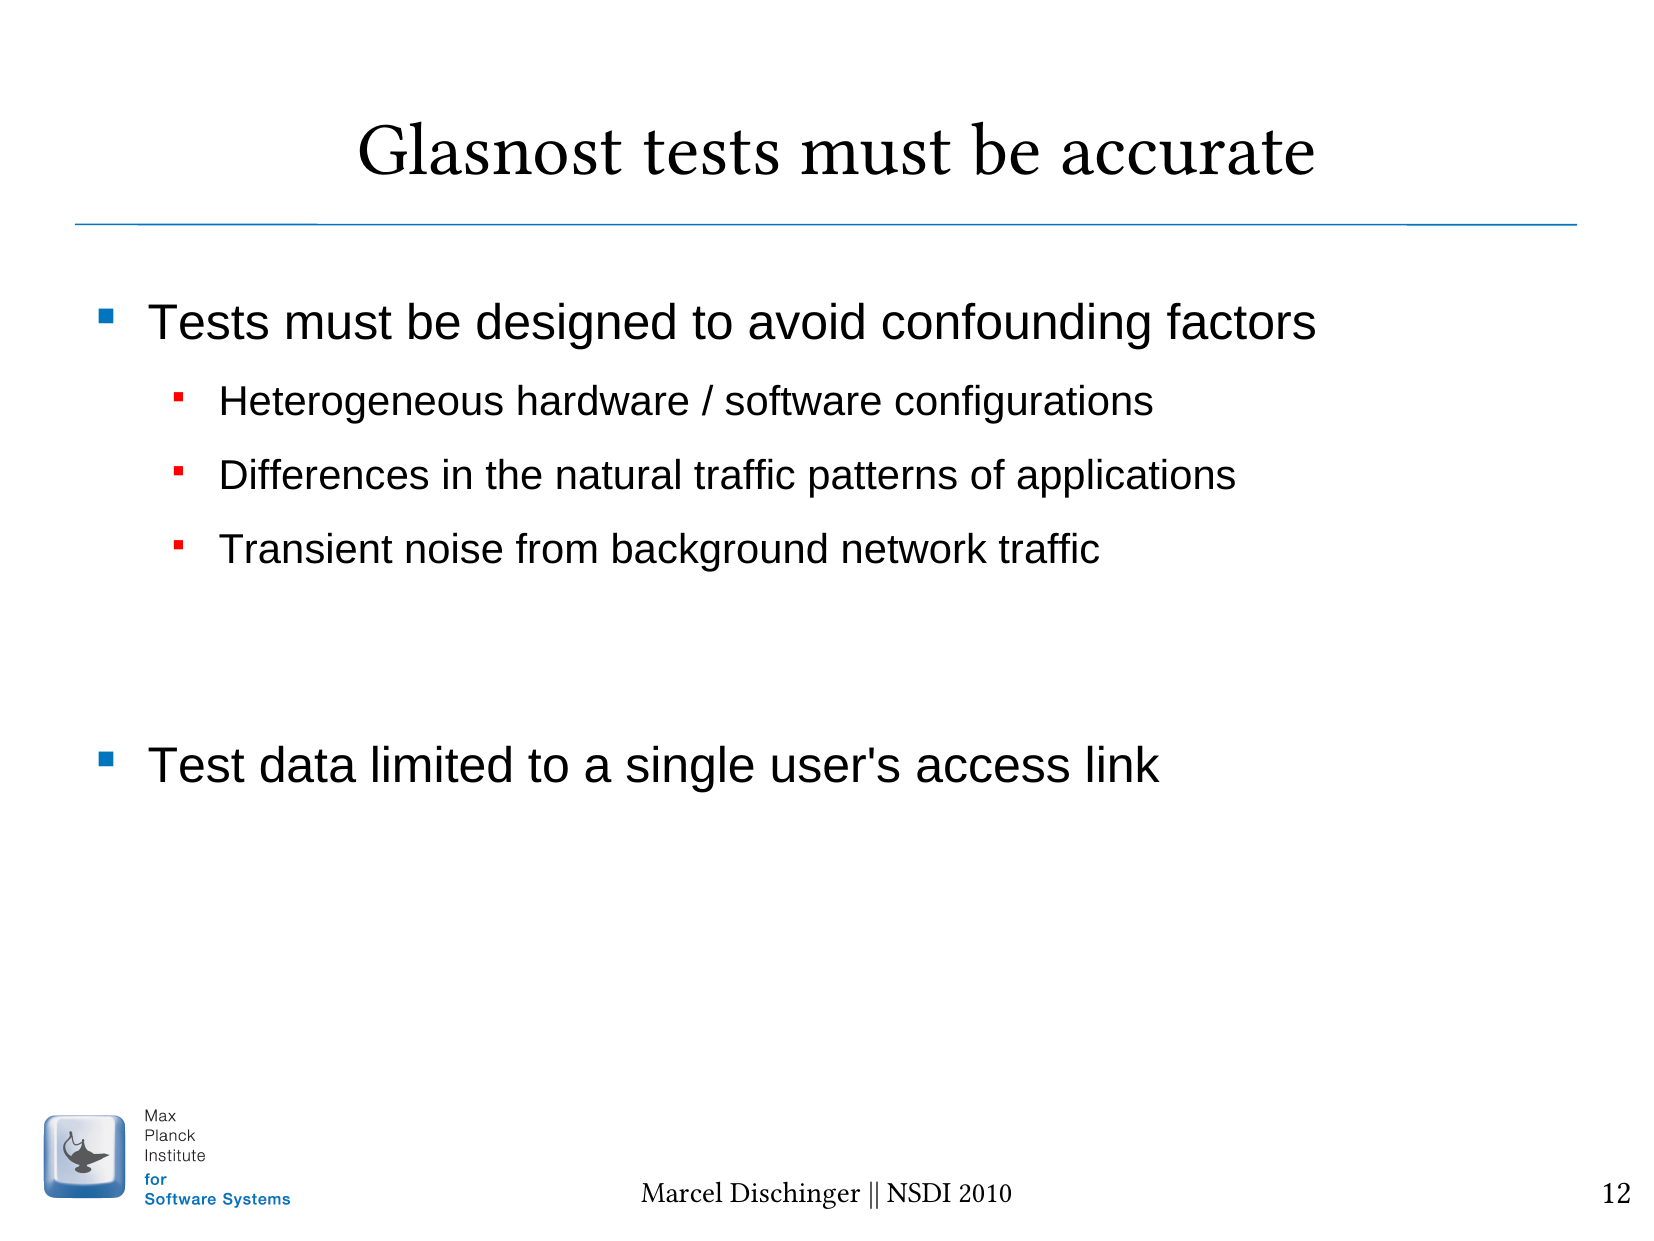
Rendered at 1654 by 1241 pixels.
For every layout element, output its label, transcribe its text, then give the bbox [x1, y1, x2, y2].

list Tests must be designed to avoid confounding factors Heterogeneous hardware / software configurations Differences in the natural traffic patterns of applications Transient noise from background network traffic Test data limited to a single user's access link [77, 277, 1579, 1180]
title Glasnost tests must be accurate [54, 51, 1621, 252]
